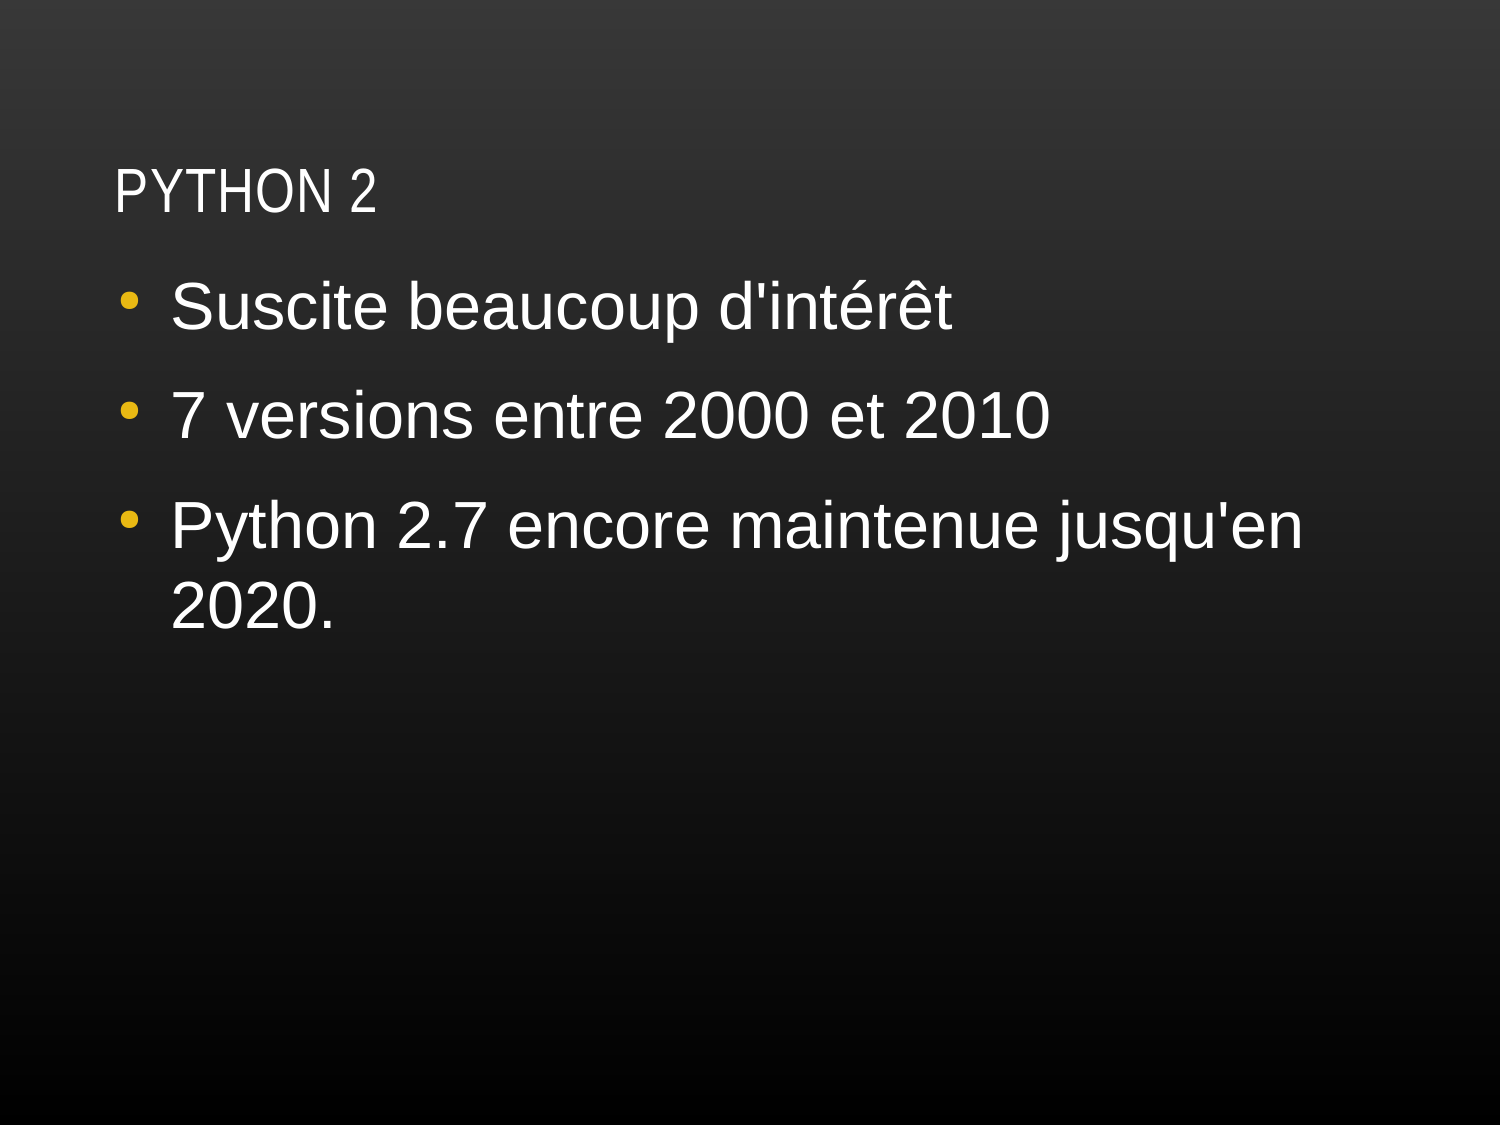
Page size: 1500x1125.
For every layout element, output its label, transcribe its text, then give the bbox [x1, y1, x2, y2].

title Python 2 [99, 45, 1400, 233]
list Suscite beaucoup d'intérêt 7 versions entre 2000 et 2010 Python 2.7 encore maintenue jusqu'en 2020. [99, 262, 1400, 1005]
